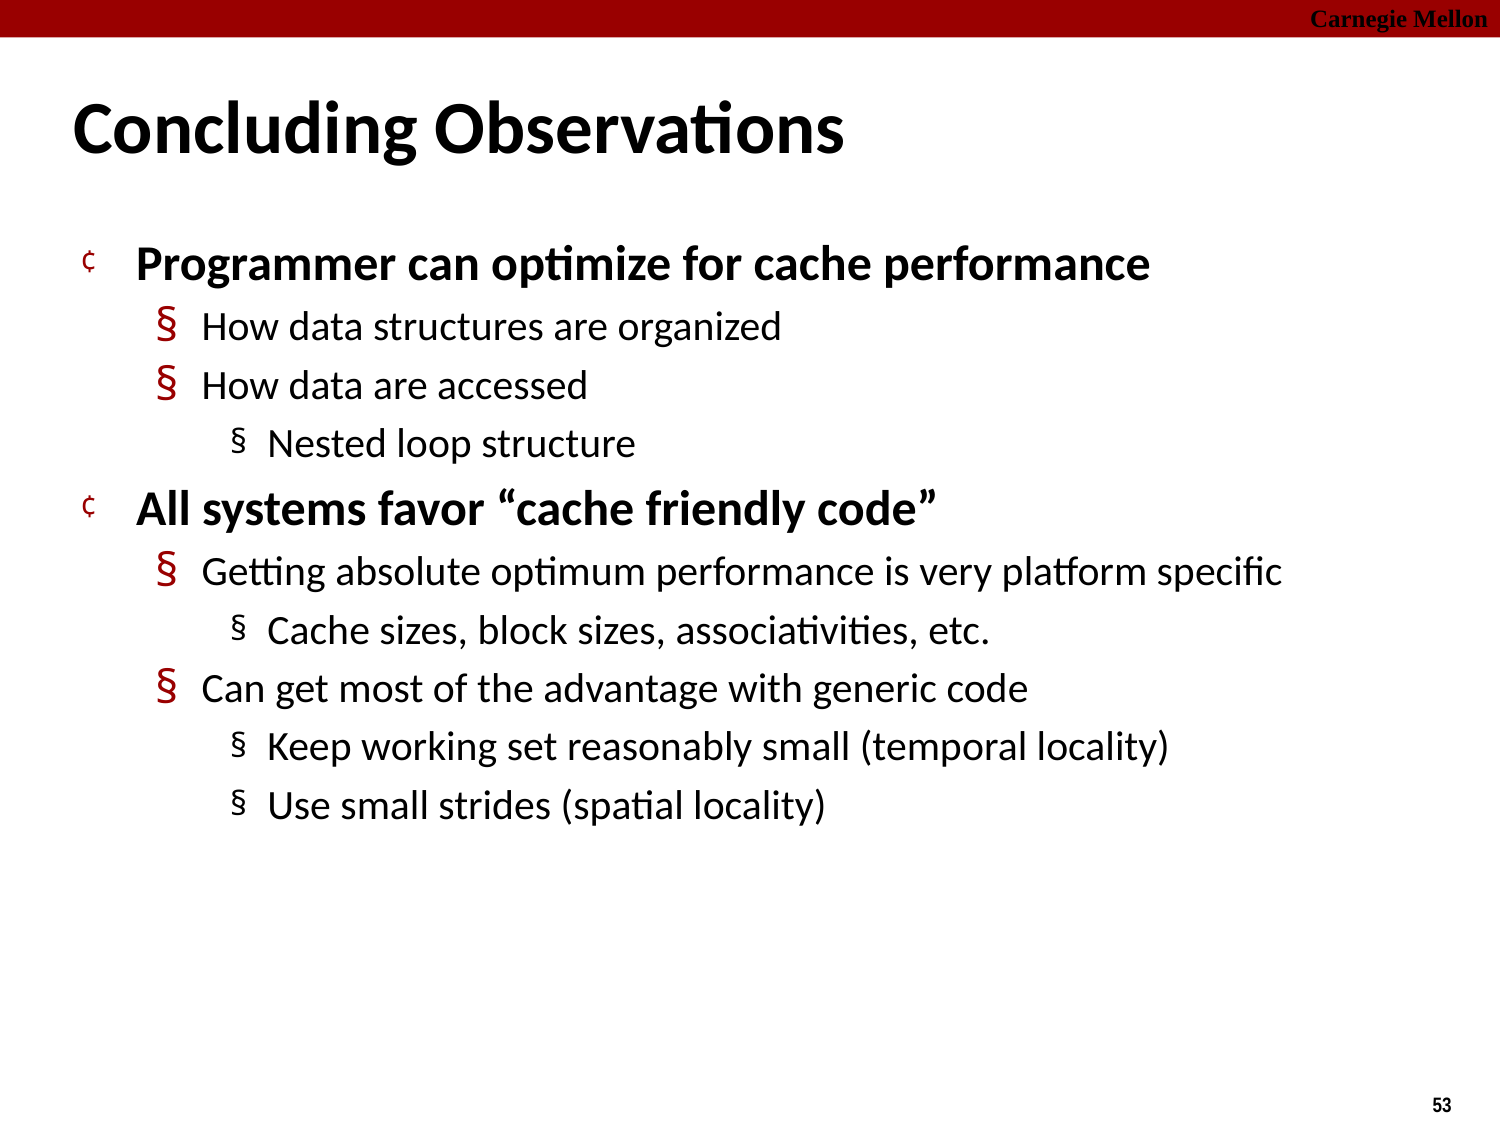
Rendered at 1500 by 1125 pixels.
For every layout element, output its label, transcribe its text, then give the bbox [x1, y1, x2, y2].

list Programmer can optimize for cache performance How data structures are organized How data are accessed Nested loop structure All systems favor “cache friendly code” Getting absolute optimum performance is very platform specific Cache sizes, block sizes, associativities, etc. Can get most of the advantage with generic code Keep working set reasonably small (temporal locality) Use small strides (spatial locality) [65, 223, 1361, 1040]
title Concluding Observations [58, 71, 1304, 197]
